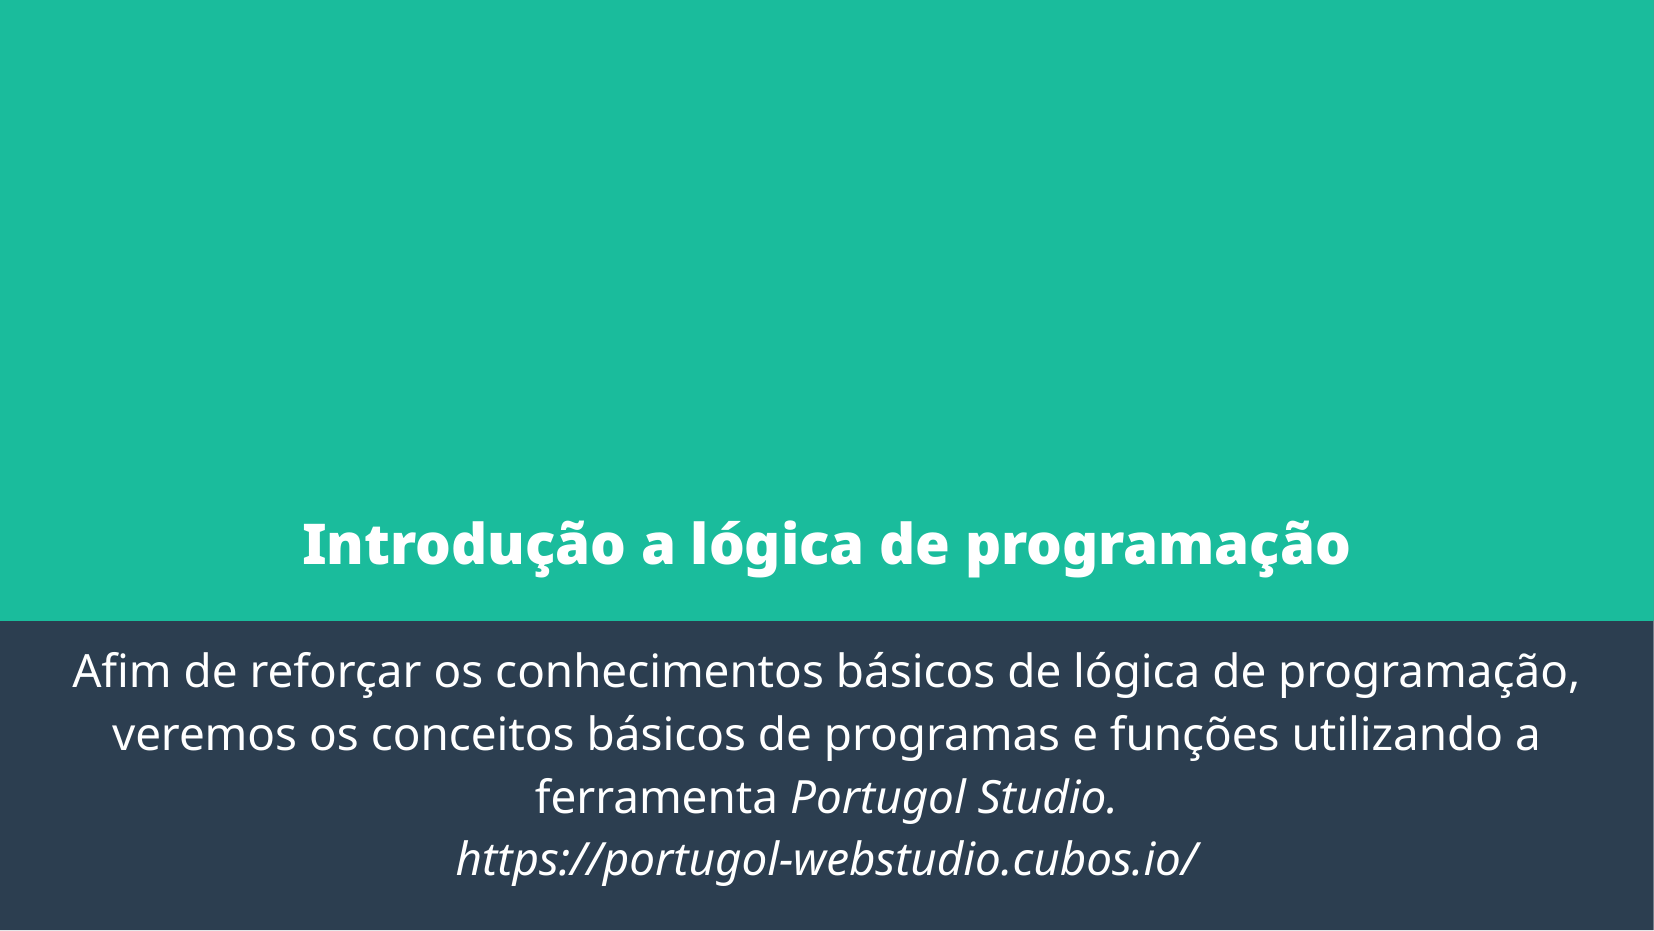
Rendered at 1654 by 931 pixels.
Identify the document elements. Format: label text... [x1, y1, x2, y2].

title Introdução a lógica de programação [59, 465, 1595, 583]
subtitle Afim de reforçar os conhecimentos básicos de lógica de programação, veremos os conceitos básicos de programas e funções utilizando a ferramenta Portugol Studio. https://portugol-webstudio.cubos.io/ [59, 642, 1595, 886]
